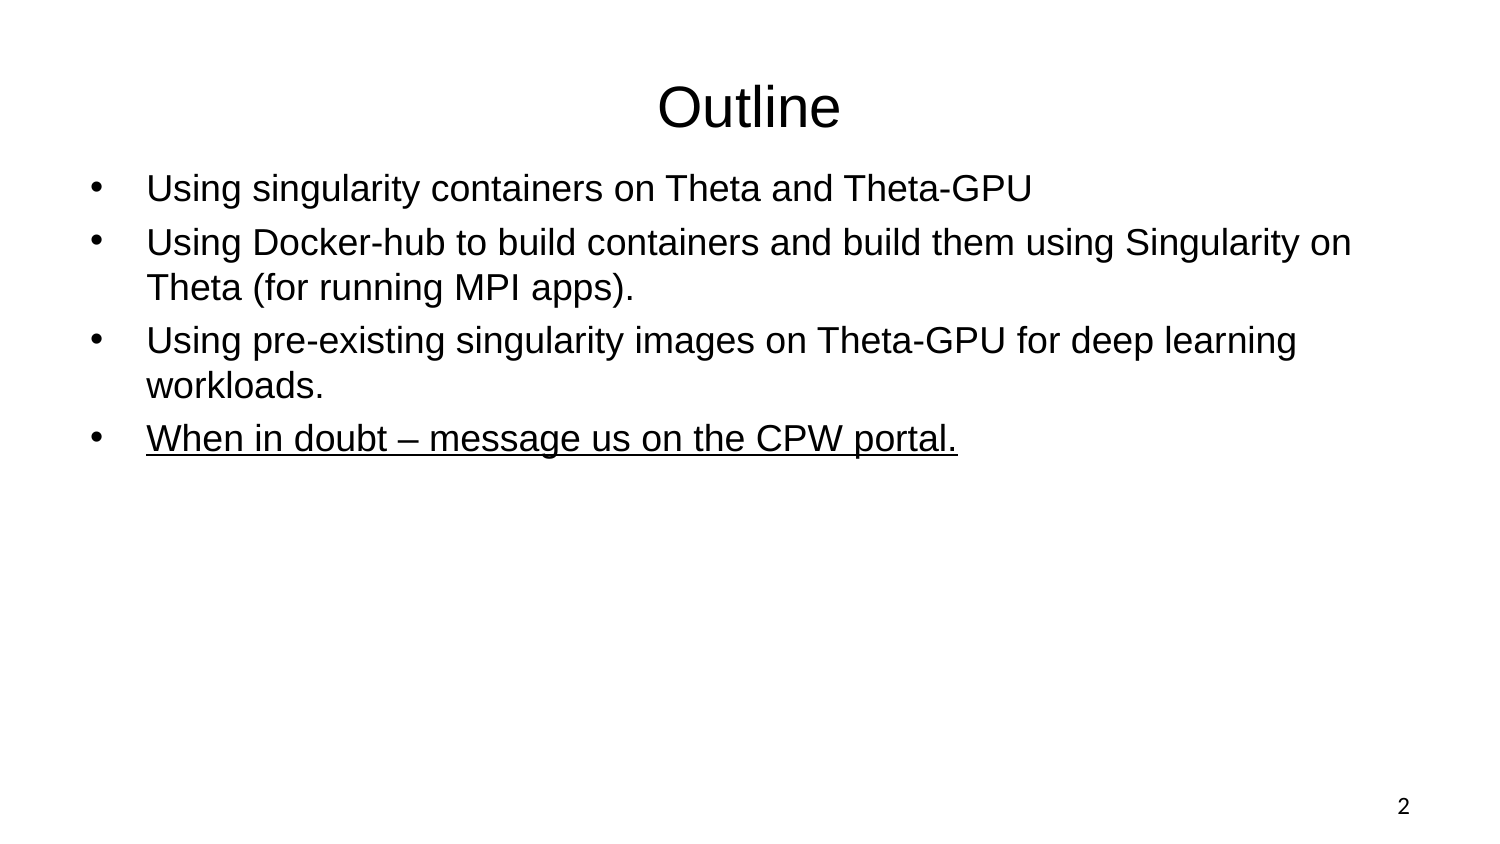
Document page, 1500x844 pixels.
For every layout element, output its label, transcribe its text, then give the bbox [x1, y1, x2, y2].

title Outline [75, 33, 1425, 156]
slide_number <number> [1074, 782, 1425, 827]
list Using singularity containers on Theta and Theta-GPU Using Docker-hub to build containers and build them using Singularity on Theta (for running MPI apps). Using pre-existing singularity images on Theta-GPU for deep learning workloads. When in doubt – message us on the CPW portal. [75, 156, 1425, 765]
